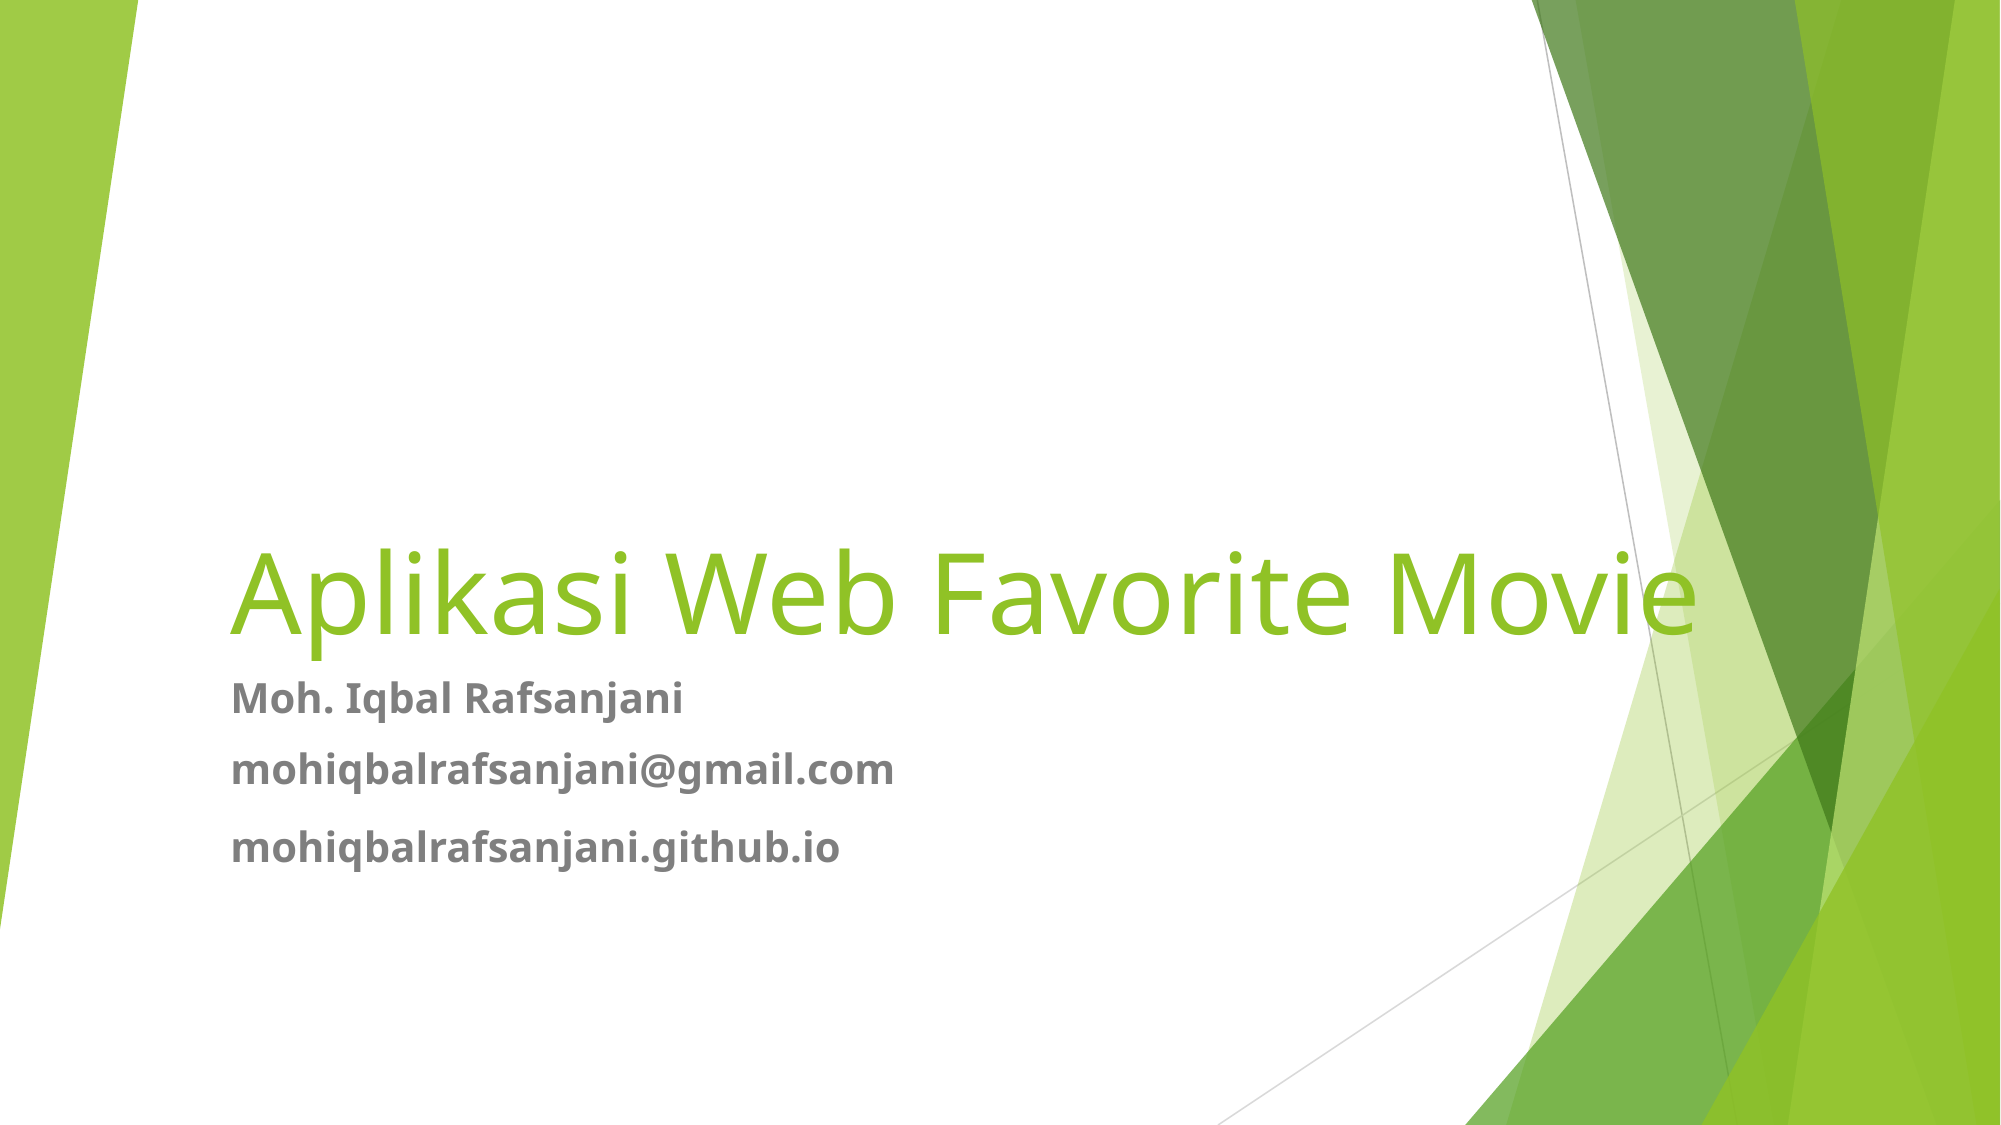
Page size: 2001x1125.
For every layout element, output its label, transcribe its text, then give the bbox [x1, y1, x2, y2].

subtitle Moh. Iqbal Rafsanjani mohiqbalrafsanjani@gmail.com mohiqbalrafsanjani.github.io [215, 664, 1490, 905]
title Aplikasi Web Favorite Movie [215, 308, 1721, 665]
